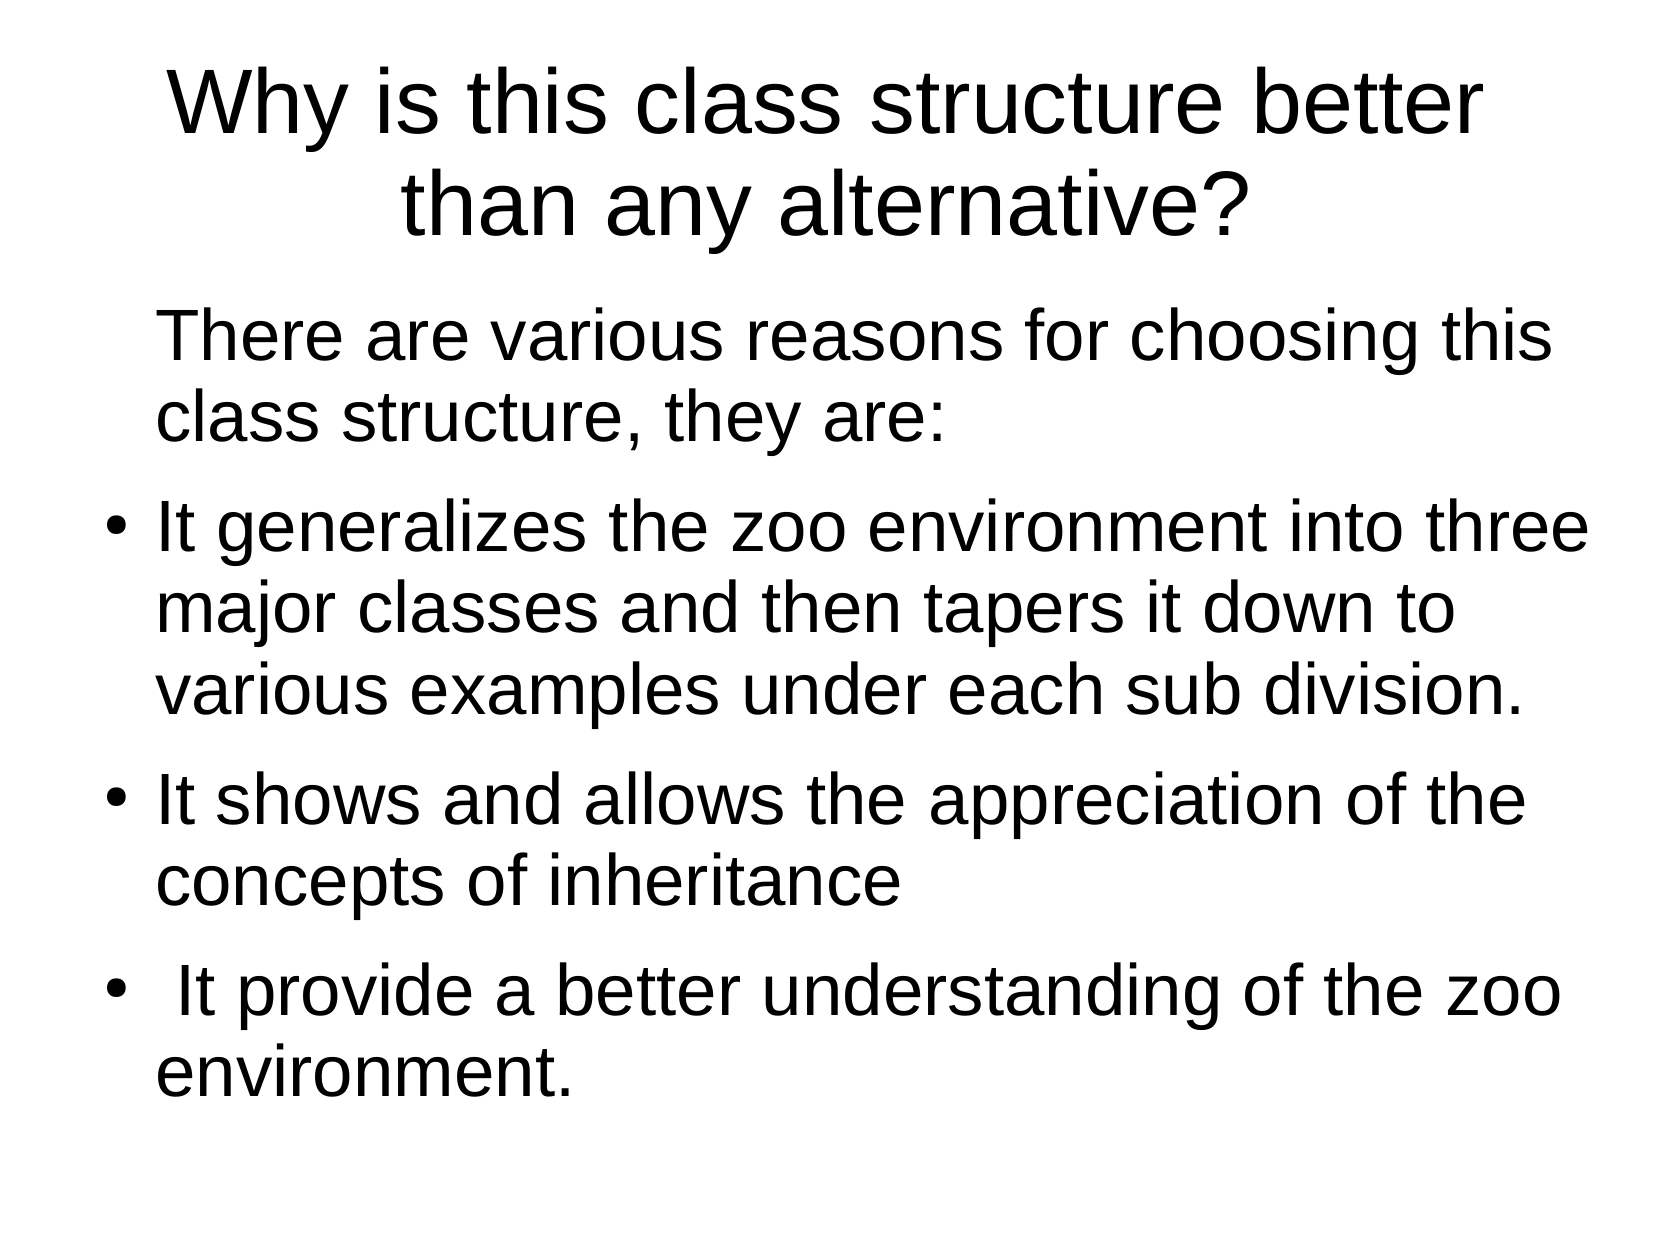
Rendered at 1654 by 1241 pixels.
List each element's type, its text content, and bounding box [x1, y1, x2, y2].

list There are various reasons for choosing this class structure, they are: It generalizes the zoo environment into three major classes and then tapers it down to various examples under each sub division. It shows and allows the appreciation of the concepts of inheritance It provide a better understanding of the zoo environment. [86, 294, 1594, 1201]
title Why is this class structure better than any alternative? [82, 49, 1571, 257]
